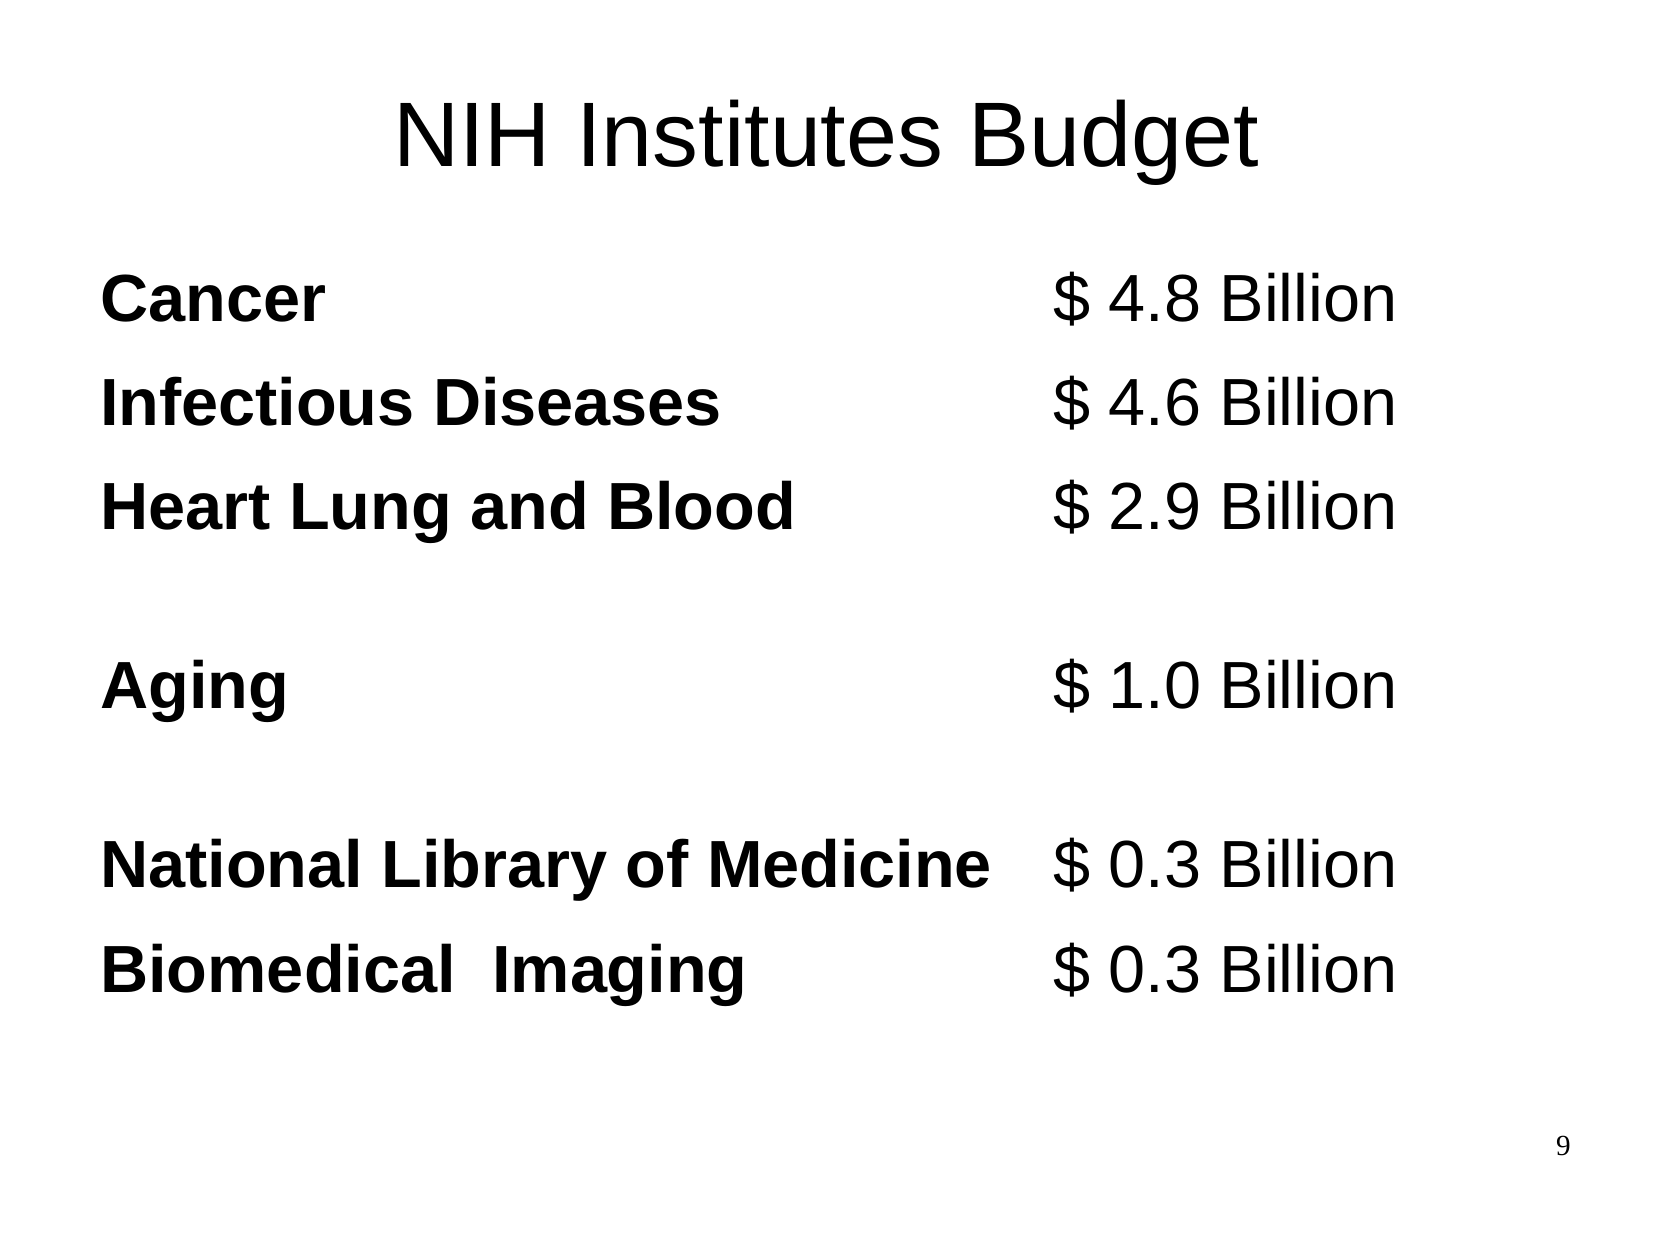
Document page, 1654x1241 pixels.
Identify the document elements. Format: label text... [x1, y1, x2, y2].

list Cancer $ 4.8 Billion Infectious Diseases $ 4.6 Billion Heart Lung and Blood $ 2.9 Billion Aging $ 1.0 Billion National Library of Medicine $ 0.3 Billion Biomedical Imaging $ 0.3 Billion [82, 260, 1571, 1065]
title NIH Institutes Budget [82, 39, 1571, 232]
